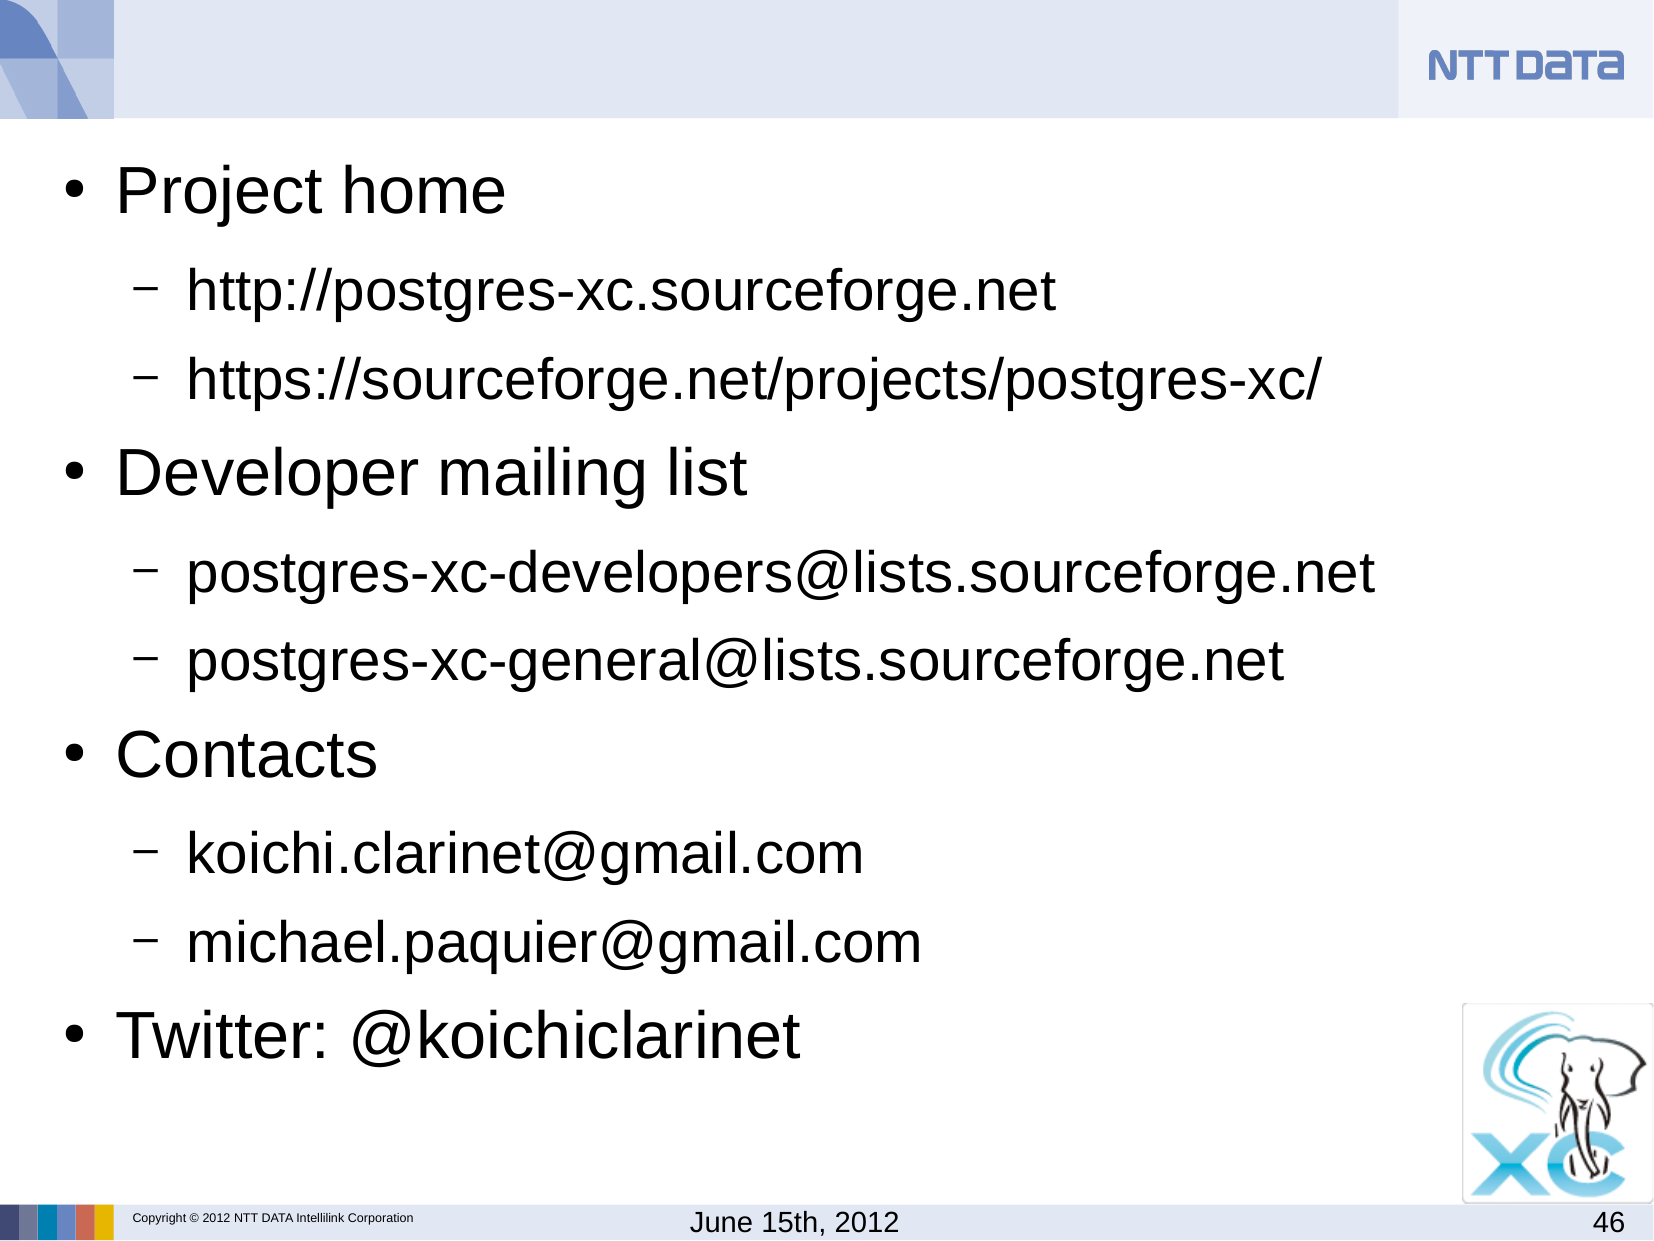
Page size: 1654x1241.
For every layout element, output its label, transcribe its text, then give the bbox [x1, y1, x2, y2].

list Project home http://postgres-xc.sourceforge.net https://sourceforge.net/projects/postgres-xc/ Developer mailing list postgres-xc-developers@lists.sourceforge.net postgres-xc-general@lists.sourceforge.net Contacts koichi.clarinet@gmail.com michael.paquier@gmail.com Twitter: @koichiclarinet [44, 153, 1501, 1182]
picture [1429, 50, 1624, 80]
picture [0, 0, 114, 119]
picture [1462, 1003, 1654, 1204]
